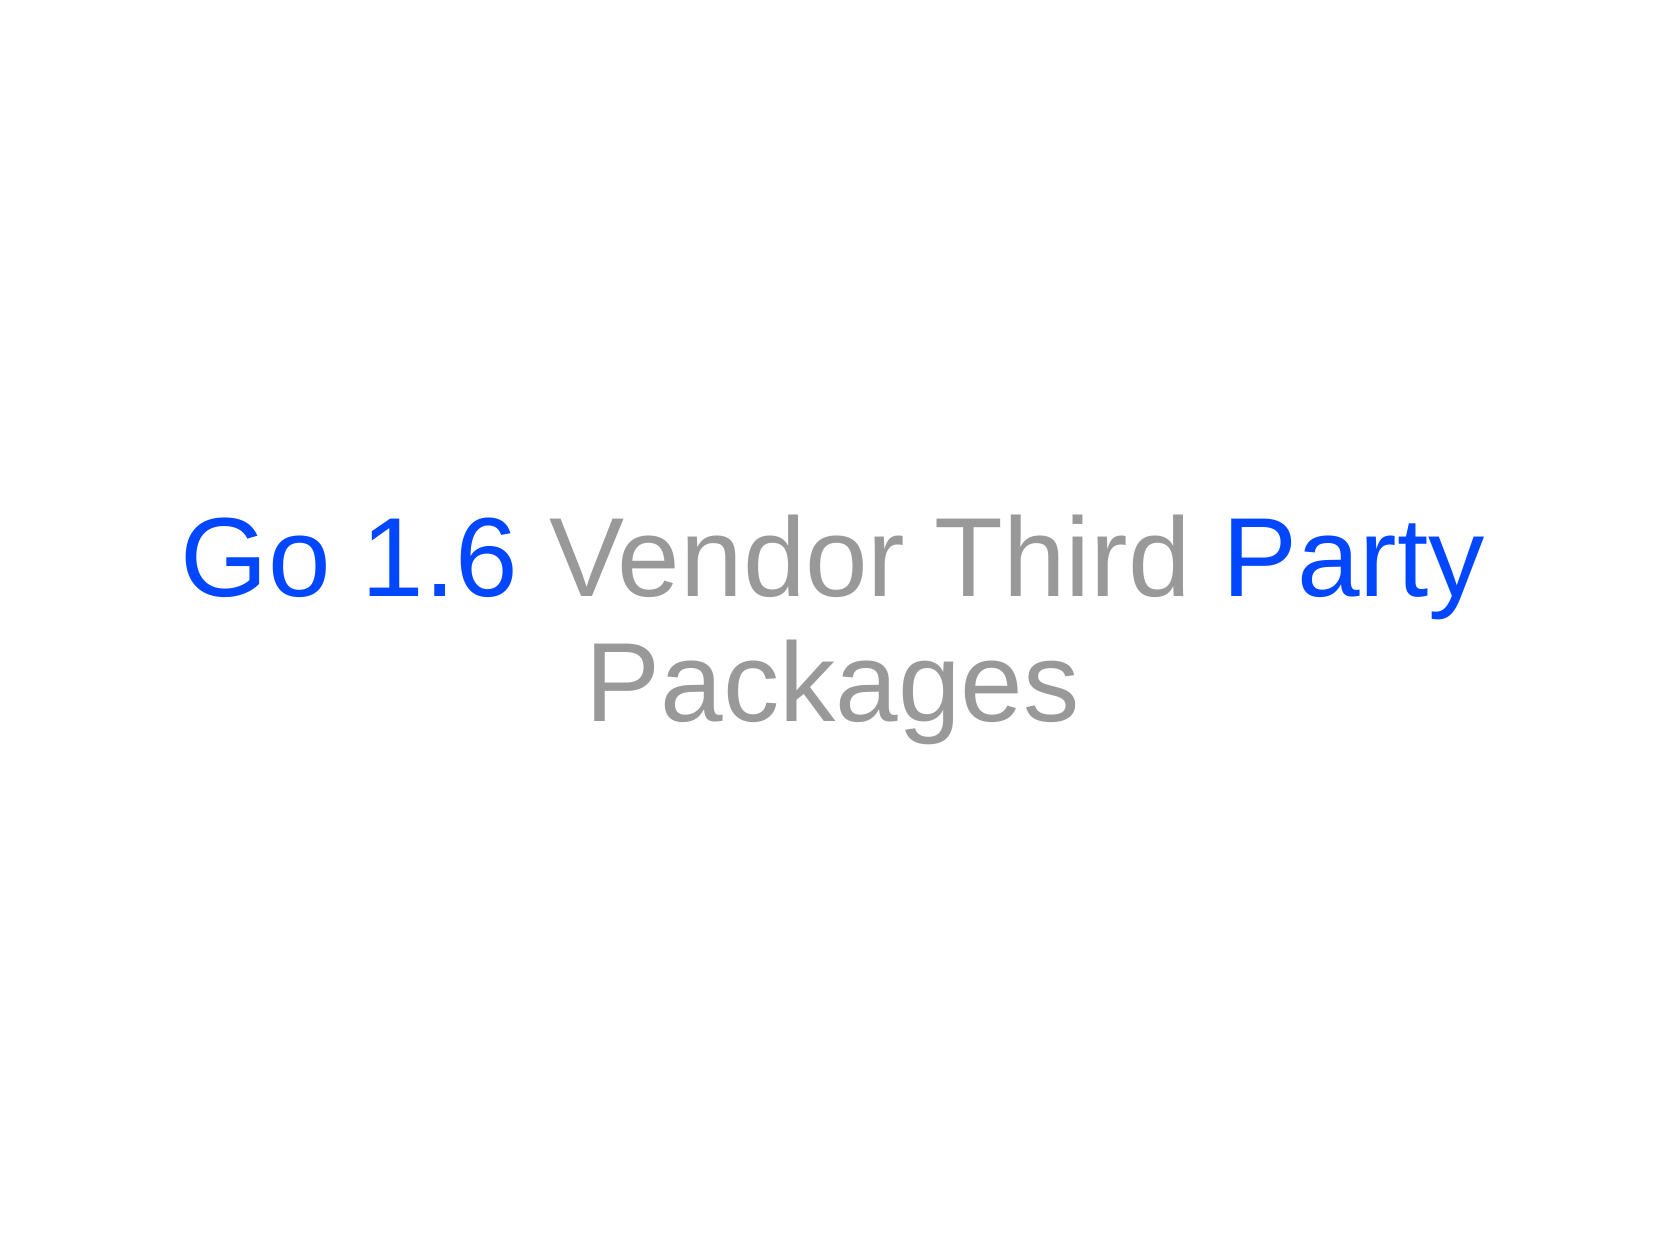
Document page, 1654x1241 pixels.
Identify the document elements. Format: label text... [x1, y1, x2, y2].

title Go 1.6 Vendor Third Party Packages [11, 366, 1654, 875]
